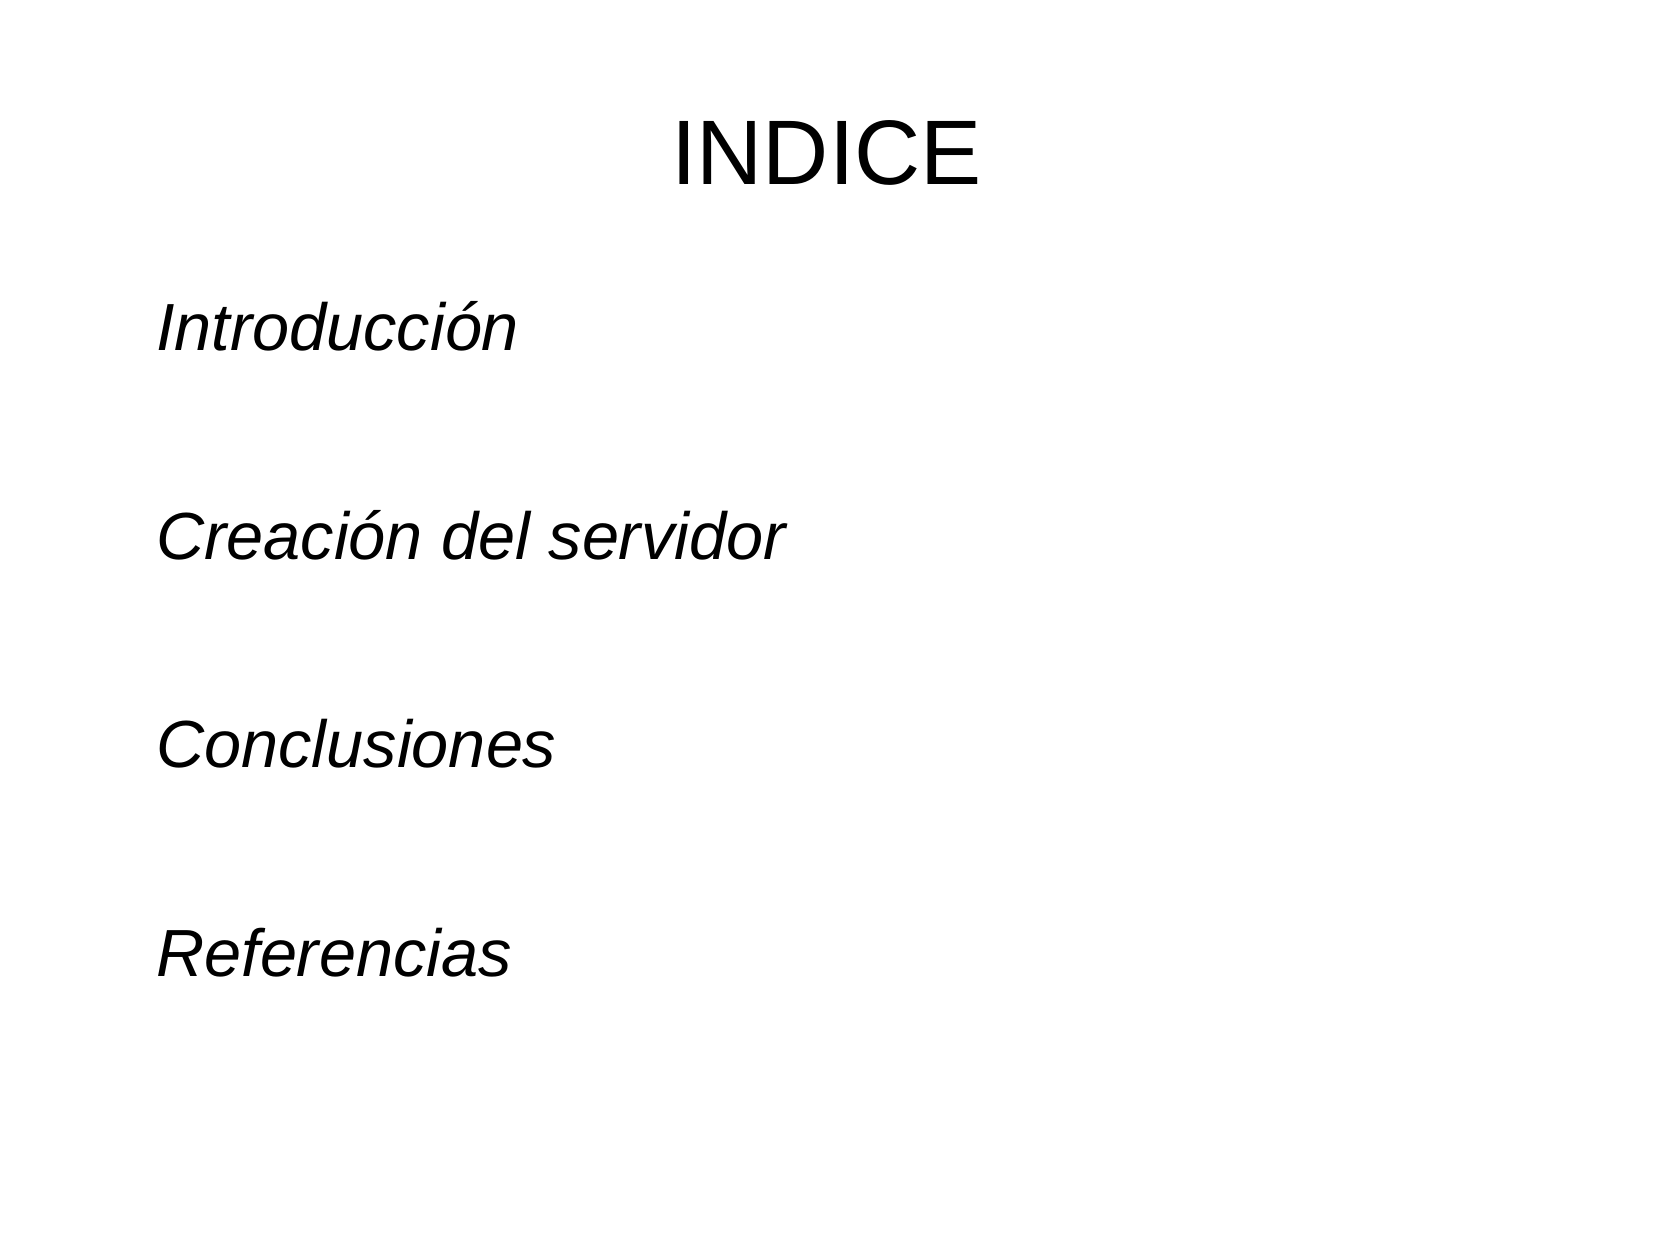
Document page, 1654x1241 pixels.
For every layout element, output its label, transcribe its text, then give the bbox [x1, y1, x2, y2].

title INDICE [82, 49, 1571, 257]
list Introducción Creación del servidor Conclusiones Referencias [82, 290, 1571, 1010]
